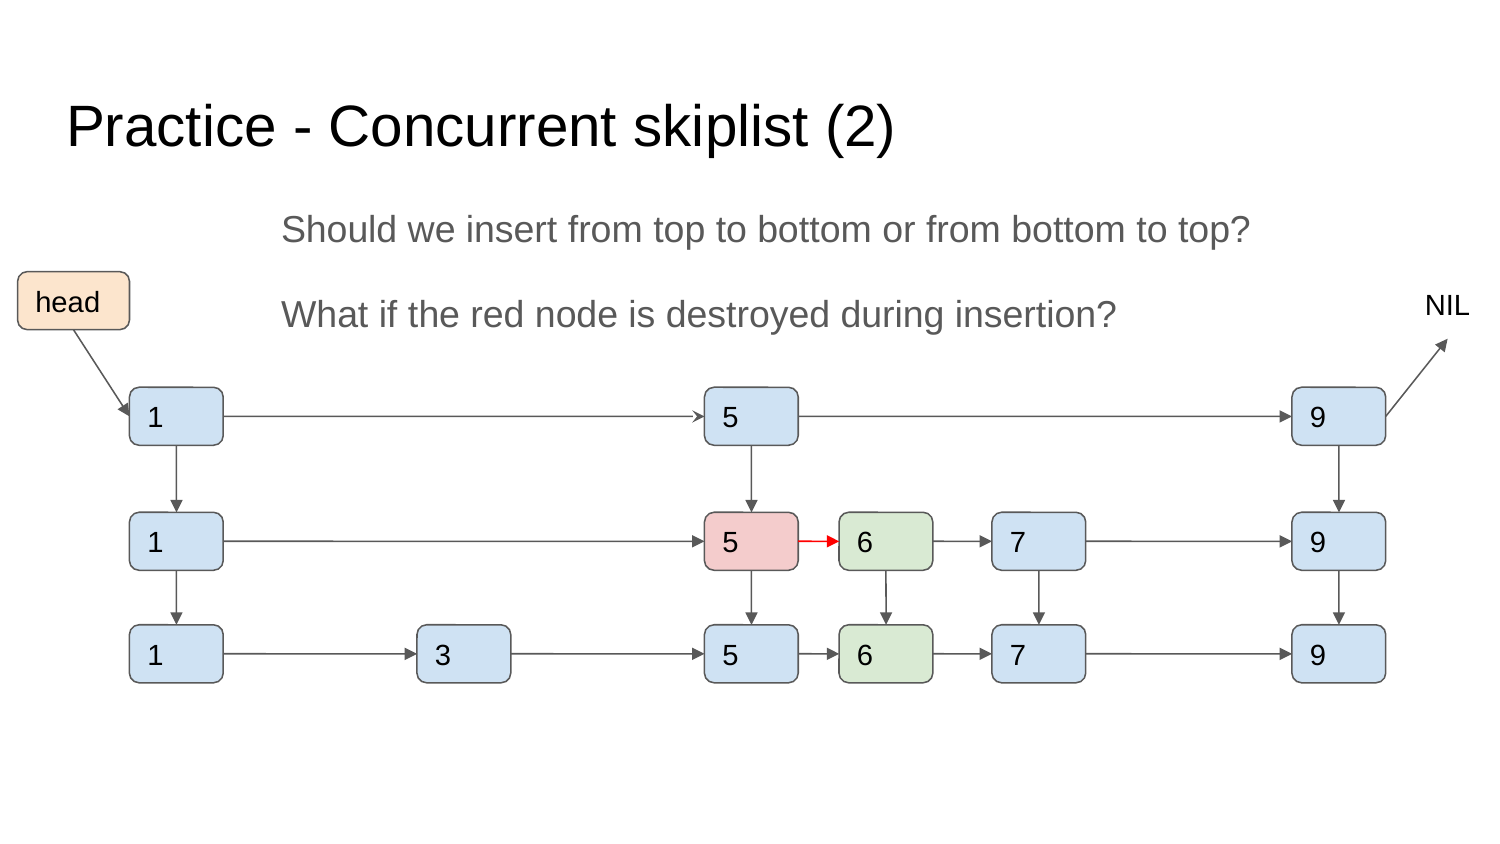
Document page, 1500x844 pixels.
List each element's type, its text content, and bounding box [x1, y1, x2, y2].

text_box 1 [129, 387, 224, 446]
text_box 5 [704, 512, 799, 571]
text_box 1 [129, 624, 224, 683]
text_box NIL [1395, 271, 1500, 339]
text_box 5 [704, 624, 799, 683]
text_box 7 [991, 512, 1086, 571]
text_box 5 [704, 387, 799, 446]
title Practice - Concurrent skiplist (2) [51, 72, 1449, 167]
text_box 3 [416, 624, 511, 683]
text_box 9 [1291, 624, 1386, 683]
text_box 6 [838, 512, 933, 571]
text_box head [17, 271, 130, 330]
text_box 7 [991, 624, 1086, 683]
text_box 6 [838, 624, 933, 683]
list Should we insert from top to bottom or from bottom to top? What if the red node is destroyed during insertion? [266, 183, 1310, 339]
text_box 9 [1291, 387, 1386, 446]
text_box 1 [129, 512, 224, 571]
text_box 9 [1291, 512, 1386, 571]
